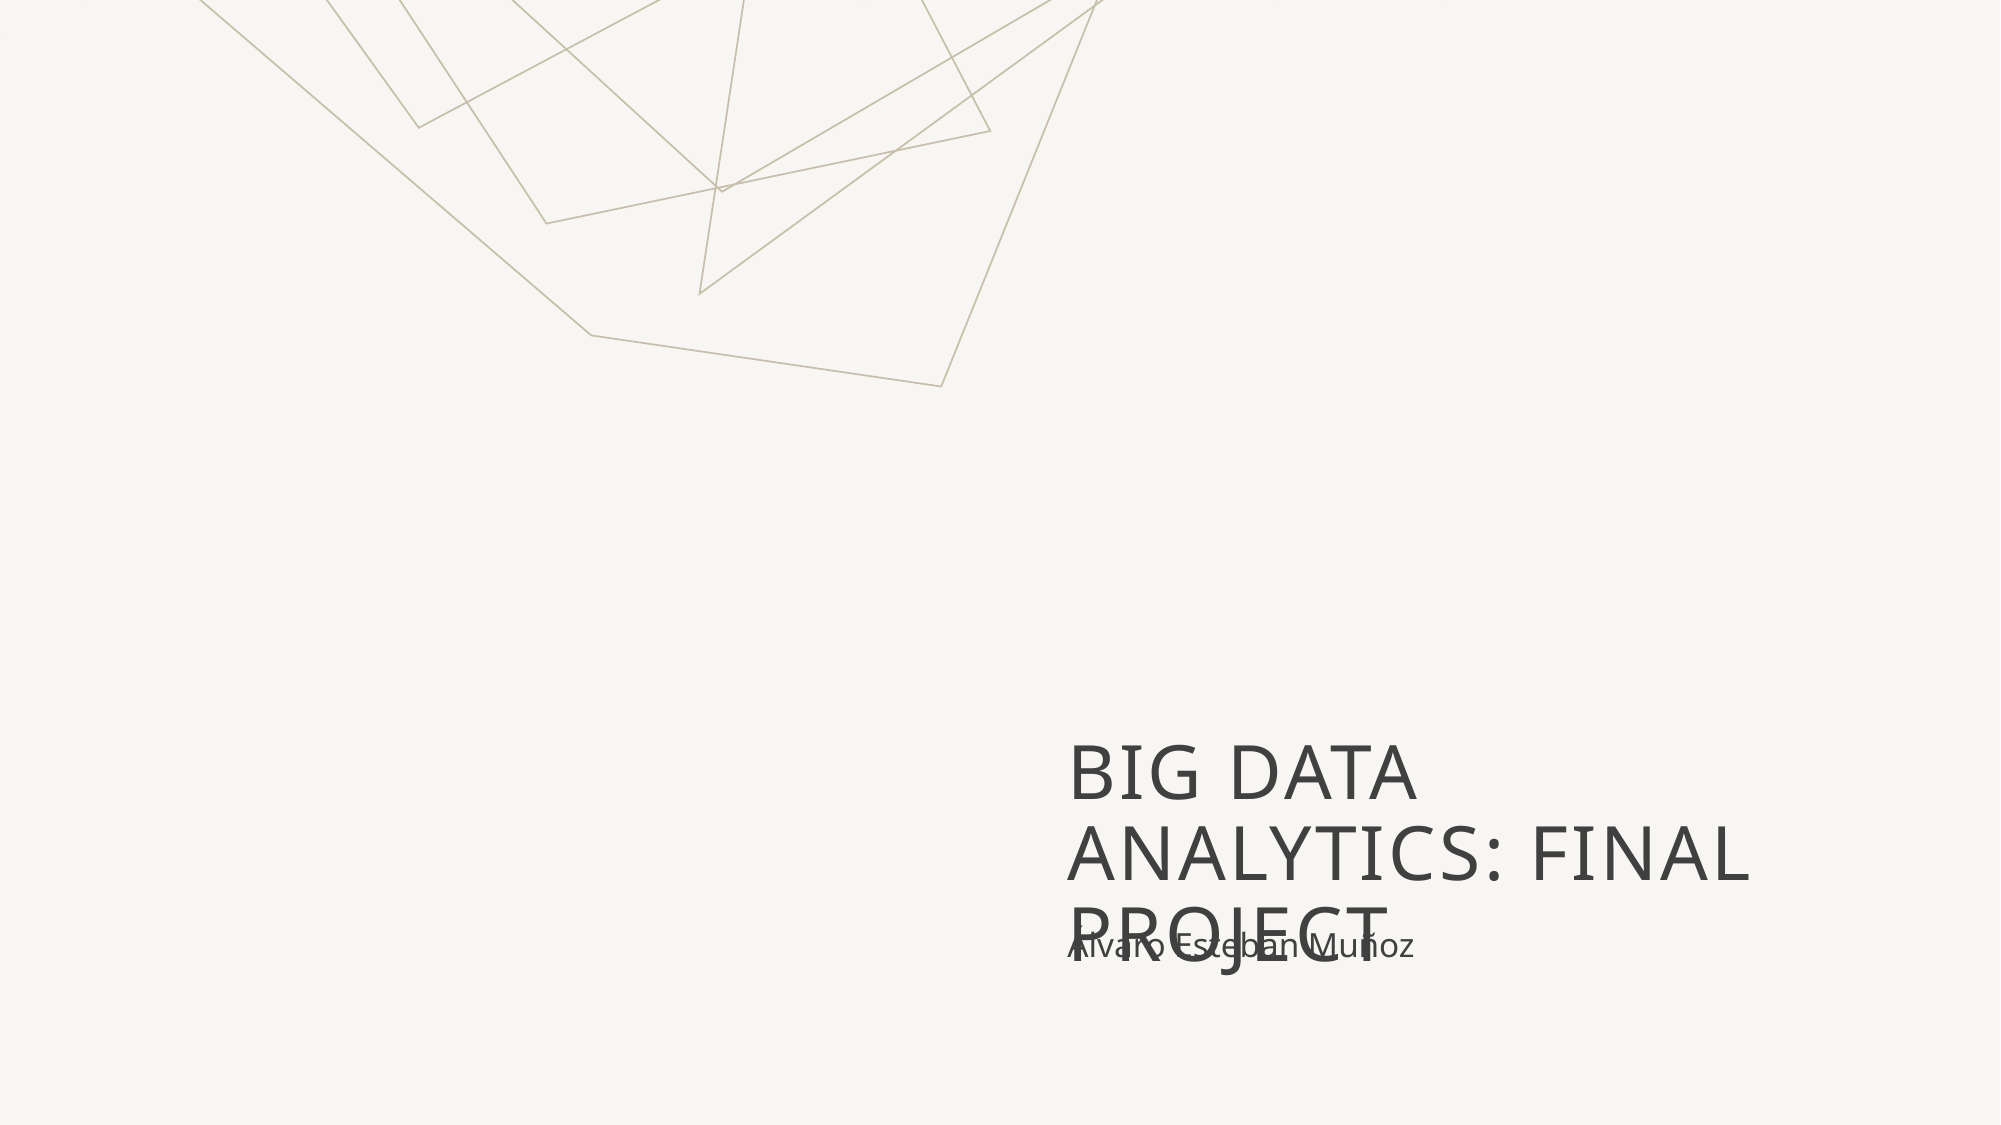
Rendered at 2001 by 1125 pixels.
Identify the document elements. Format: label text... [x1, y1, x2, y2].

subtitle Álvaro Esteban Muñoz [1052, 916, 1864, 982]
title Big data analytics: final Project [1052, 727, 1864, 912]
